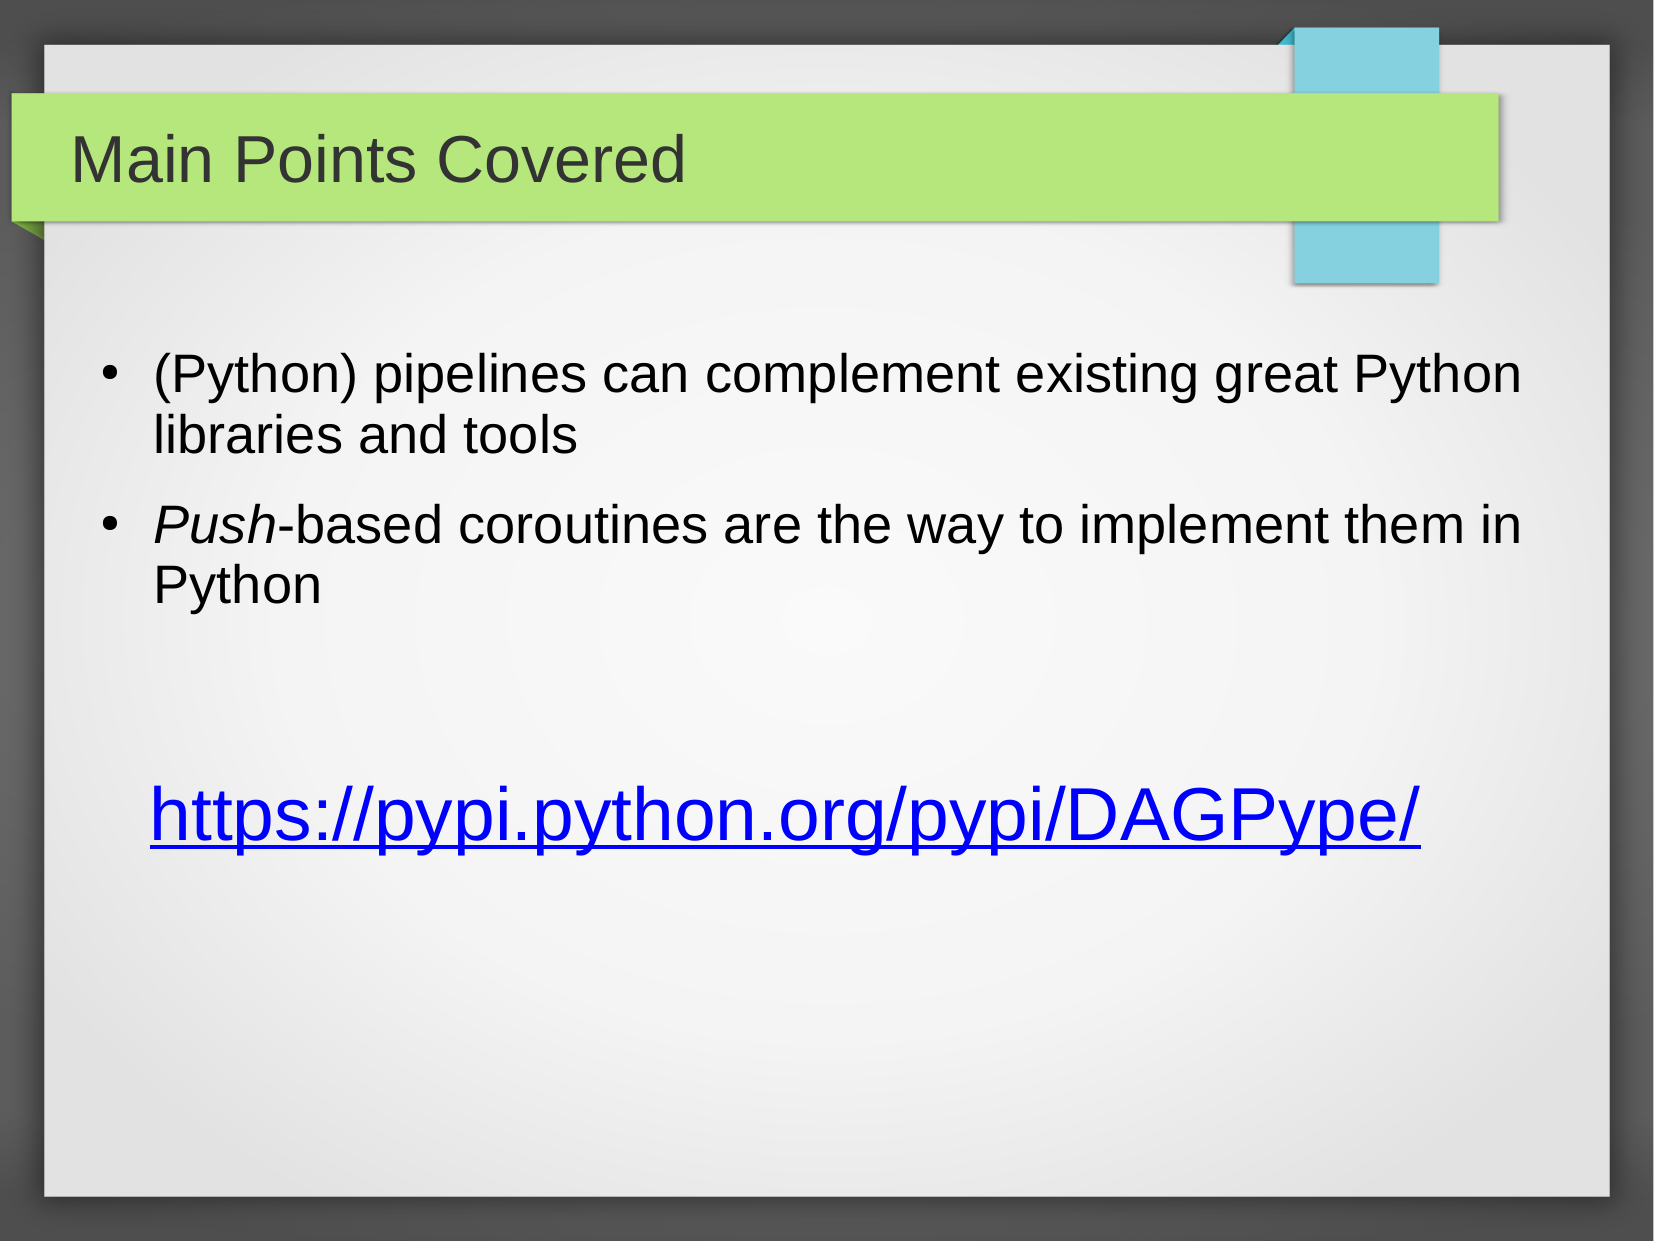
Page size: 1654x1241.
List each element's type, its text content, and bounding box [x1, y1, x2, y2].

picture [0, 0, 1654, 1241]
list (Python) pipelines can complement existing great Python libraries and tools Push-based coroutines are the way to implement them in Python [82, 343, 1591, 1063]
title Main Points Covered [70, 106, 1229, 213]
text_box https://pypi.python.org/pypi/DAGPype/ [135, 765, 1501, 864]
